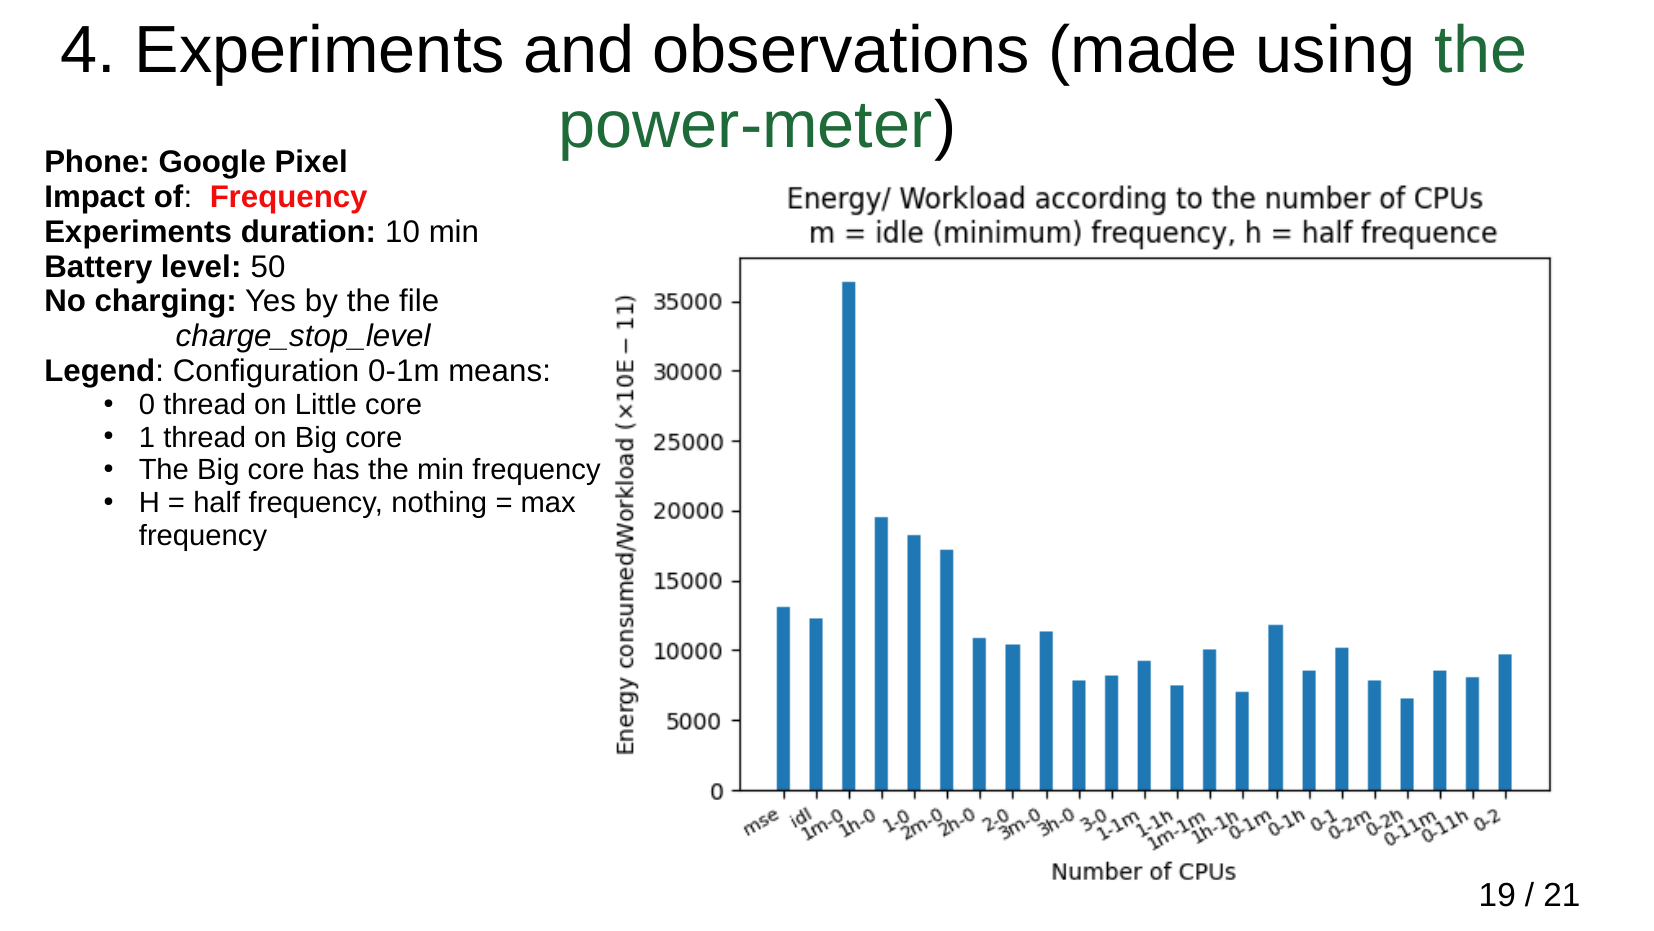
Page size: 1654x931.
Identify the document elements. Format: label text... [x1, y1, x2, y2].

picture [609, 163, 1654, 931]
title 4. Experiments and observations (made using the power-meter) [60, 11, 1654, 162]
text_box 19 / 21 [1464, 869, 1652, 931]
text_box Phone: Google Pixel Impact of: Frequency Experiments duration: 10 min Battery level: 50 No charging: Yes by the file charge_stop_level Legend: Configuration 0-1m means: 0 thread on Little core 1 thread on Big core The Big core has the min frequency H = half frequency, nothing = max frequency [29, 137, 699, 560]
